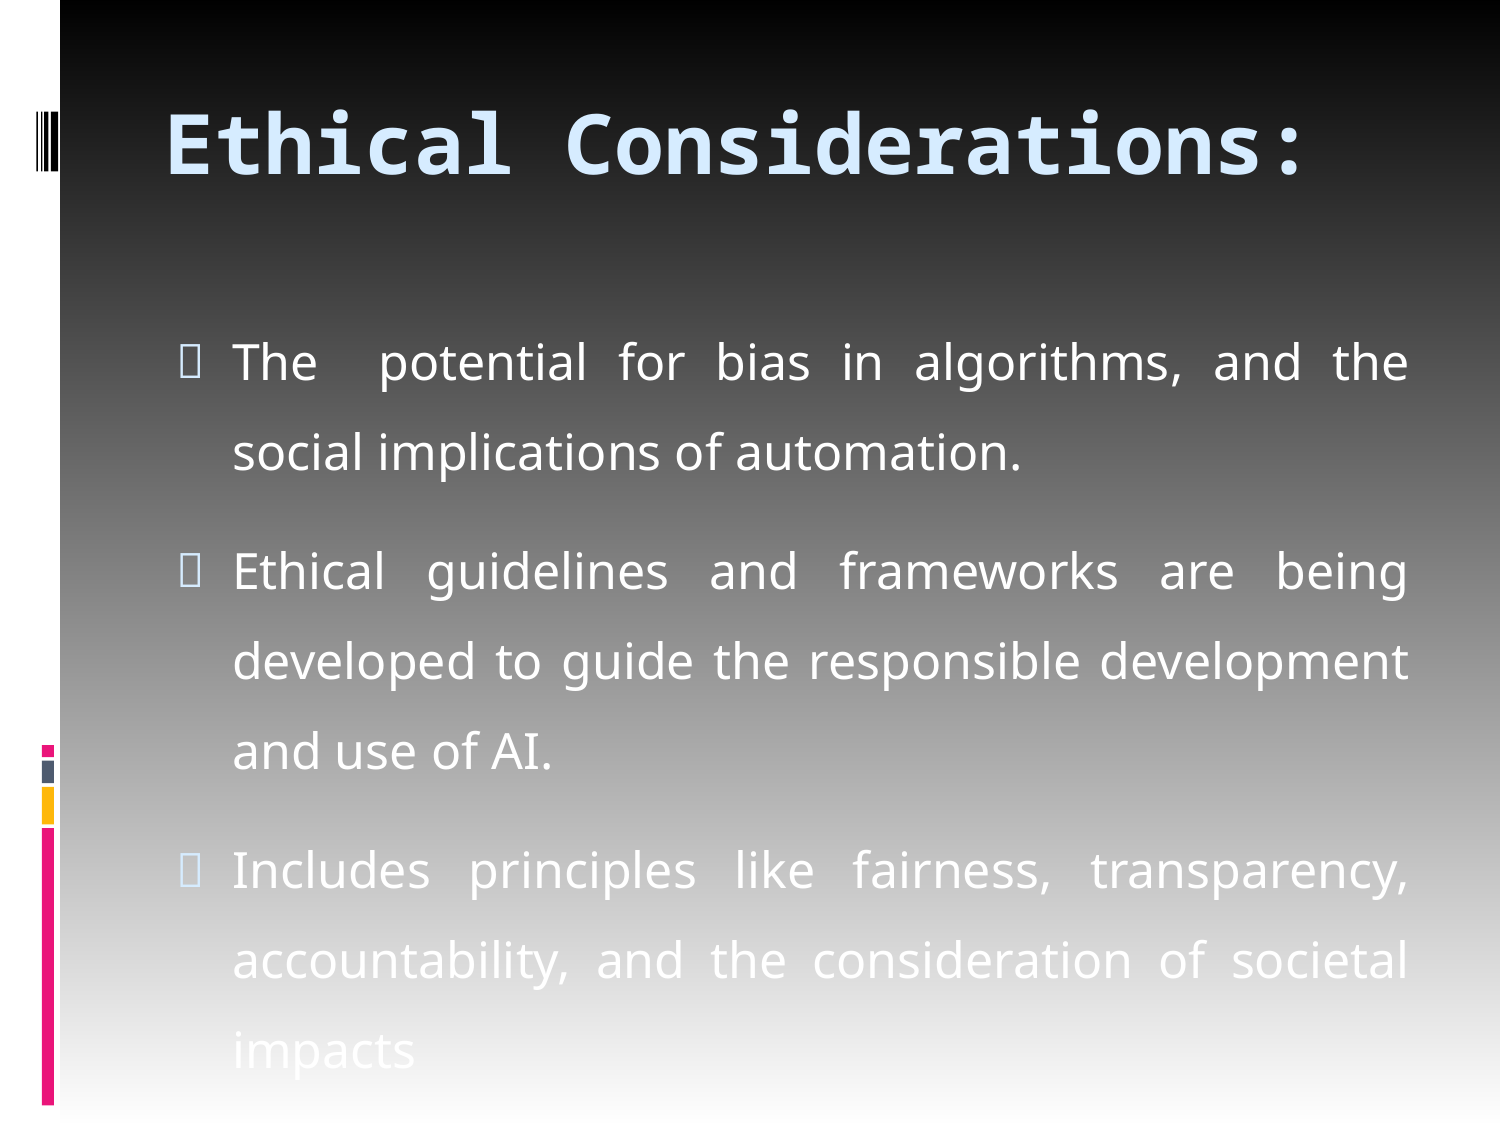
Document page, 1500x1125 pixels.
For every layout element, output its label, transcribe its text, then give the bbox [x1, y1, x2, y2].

list The potential for bias in algorithms, and the social implications of automation. Ethical guidelines and frameworks are being developed to guide the responsible development and use of AI. Includes principles like fairness, transparency, accountability, and the consideration of societal impacts [150, 292, 1425, 1043]
title Ethical Considerations: [150, 83, 1425, 234]
